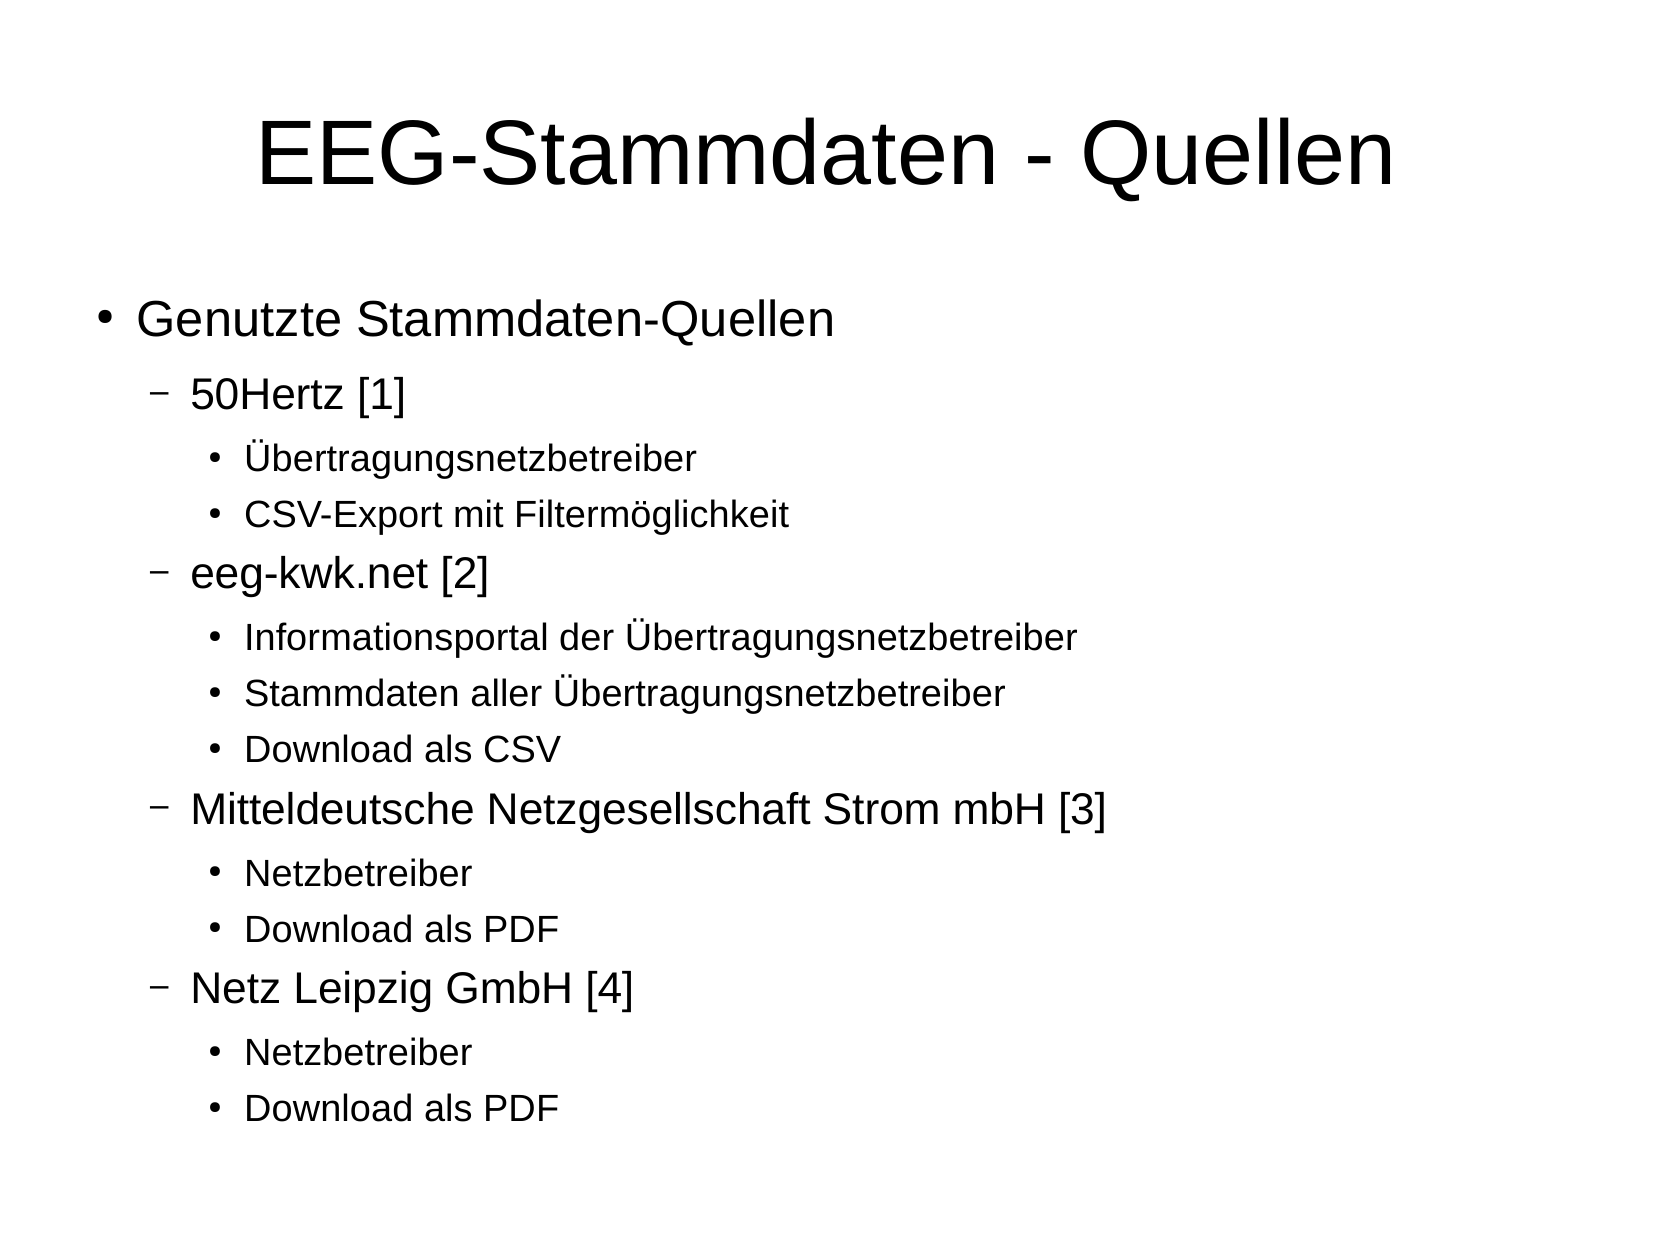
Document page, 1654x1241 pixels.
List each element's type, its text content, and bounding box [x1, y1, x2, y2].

list Genutzte Stammdaten-Quellen 50Hertz [1] Übertragungsnetzbetreiber CSV-Export mit Filtermöglichkeit eeg-kwk.net [2] Informationsportal der Übertragungsnetzbetreiber Stammdaten aller Übertragungsnetzbetreiber Download als CSV Mitteldeutsche Netzgesellschaft Strom mbH [3] Netzbetreiber Download als PDF Netz Leipzig GmbH [4] Netzbetreiber Download als PDF [82, 290, 1571, 1134]
title EEG-Stammdaten - Quellen [82, 49, 1571, 257]
